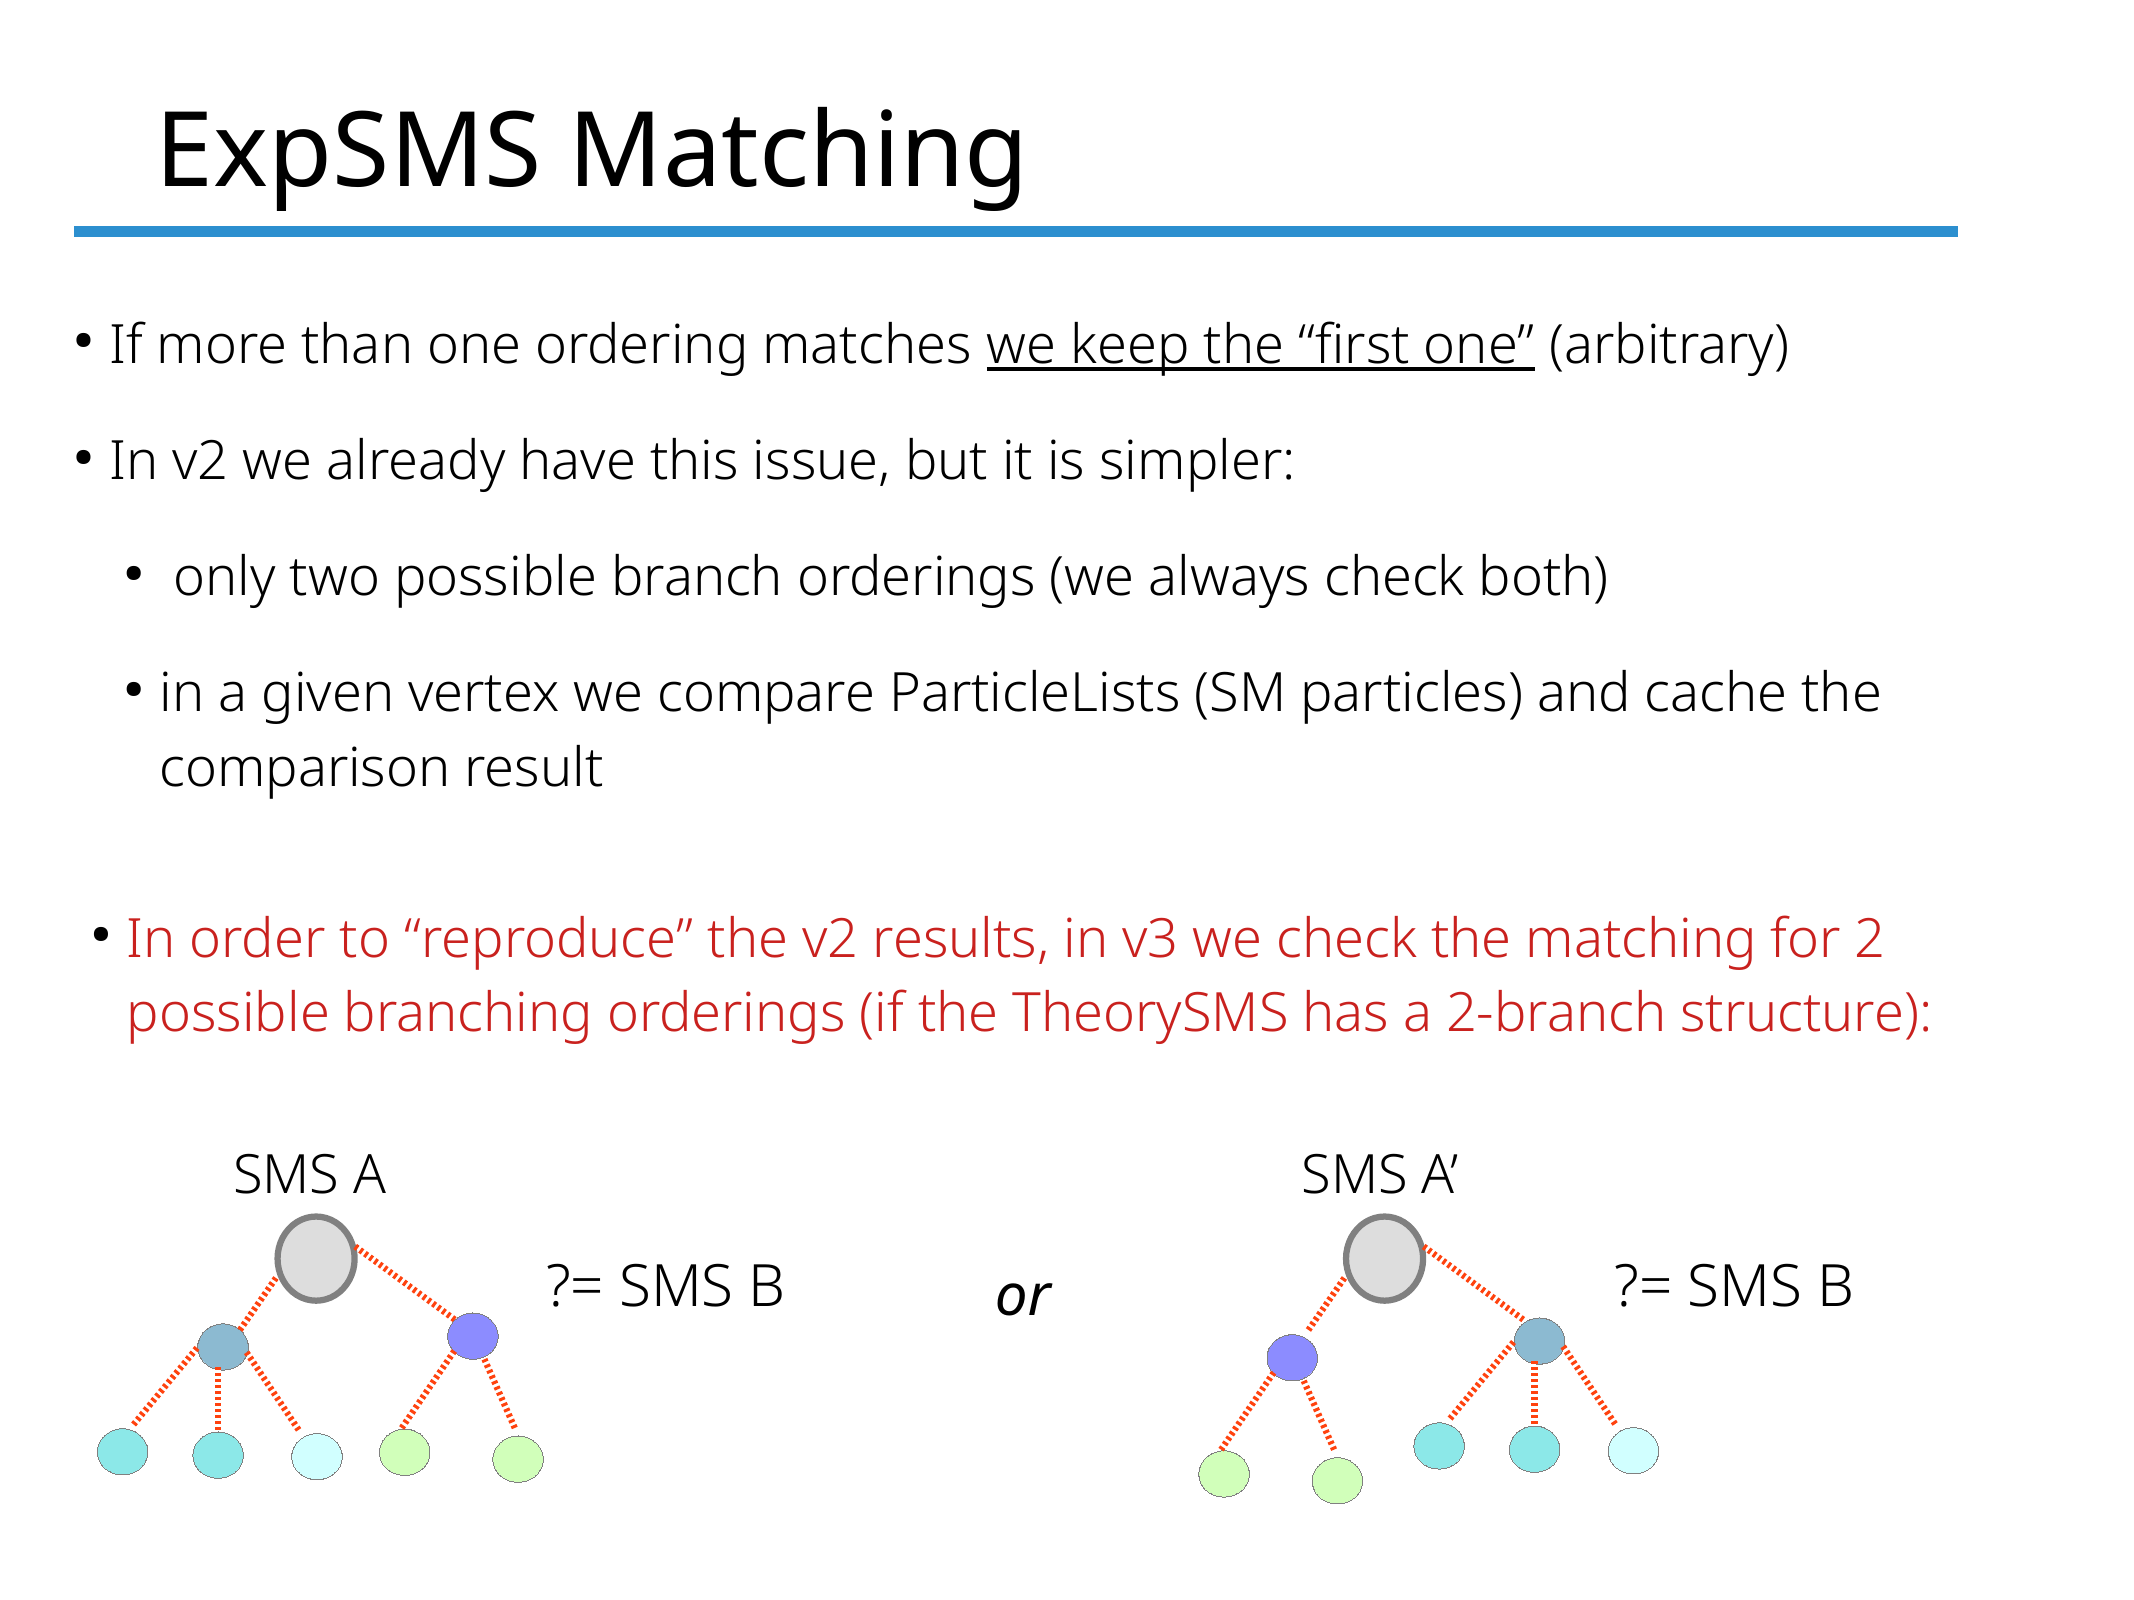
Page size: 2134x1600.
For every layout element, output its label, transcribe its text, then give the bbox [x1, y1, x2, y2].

text_box [1413, 1422, 1465, 1470]
text_box [197, 1323, 249, 1371]
text_box SMS A [218, 1127, 458, 1225]
text_box [379, 1429, 430, 1476]
text_box [1509, 1426, 1560, 1473]
text_box [1267, 1334, 1318, 1381]
text_box [291, 1433, 343, 1480]
text_box [1198, 1450, 1250, 1498]
text_box [1312, 1457, 1363, 1504]
text_box SMS A’ [1286, 1127, 1526, 1225]
text_box ?= SMS B [531, 1237, 841, 1320]
text_box ?= SMS B [1600, 1237, 1909, 1388]
text_box [192, 1431, 244, 1479]
text_box [447, 1312, 499, 1360]
text_box If more than one ordering matches we keep the “first one” (arbitrary) In v2 we already have this issue, but it is simpler: only two possible branch orderings (we always check both) in a given vertex we compare ParticleLists (SM particles) and cache the comparison result [59, 297, 2098, 798]
text_box ExpSMS Matching [132, 58, 1054, 232]
text_box [277, 1225, 355, 1301]
text_box or [979, 1246, 1070, 1329]
text_box In order to “reproduce” the v2 results, in v3 we check the matching for 2 possible branching orderings (if the TheorySMS has a 2-branch structure): [76, 891, 2056, 1128]
text_box [1608, 1427, 1659, 1474]
text_box [1346, 1225, 1424, 1301]
text_box [1514, 1317, 1565, 1365]
text_box [492, 1435, 544, 1483]
text_box [97, 1428, 148, 1475]
